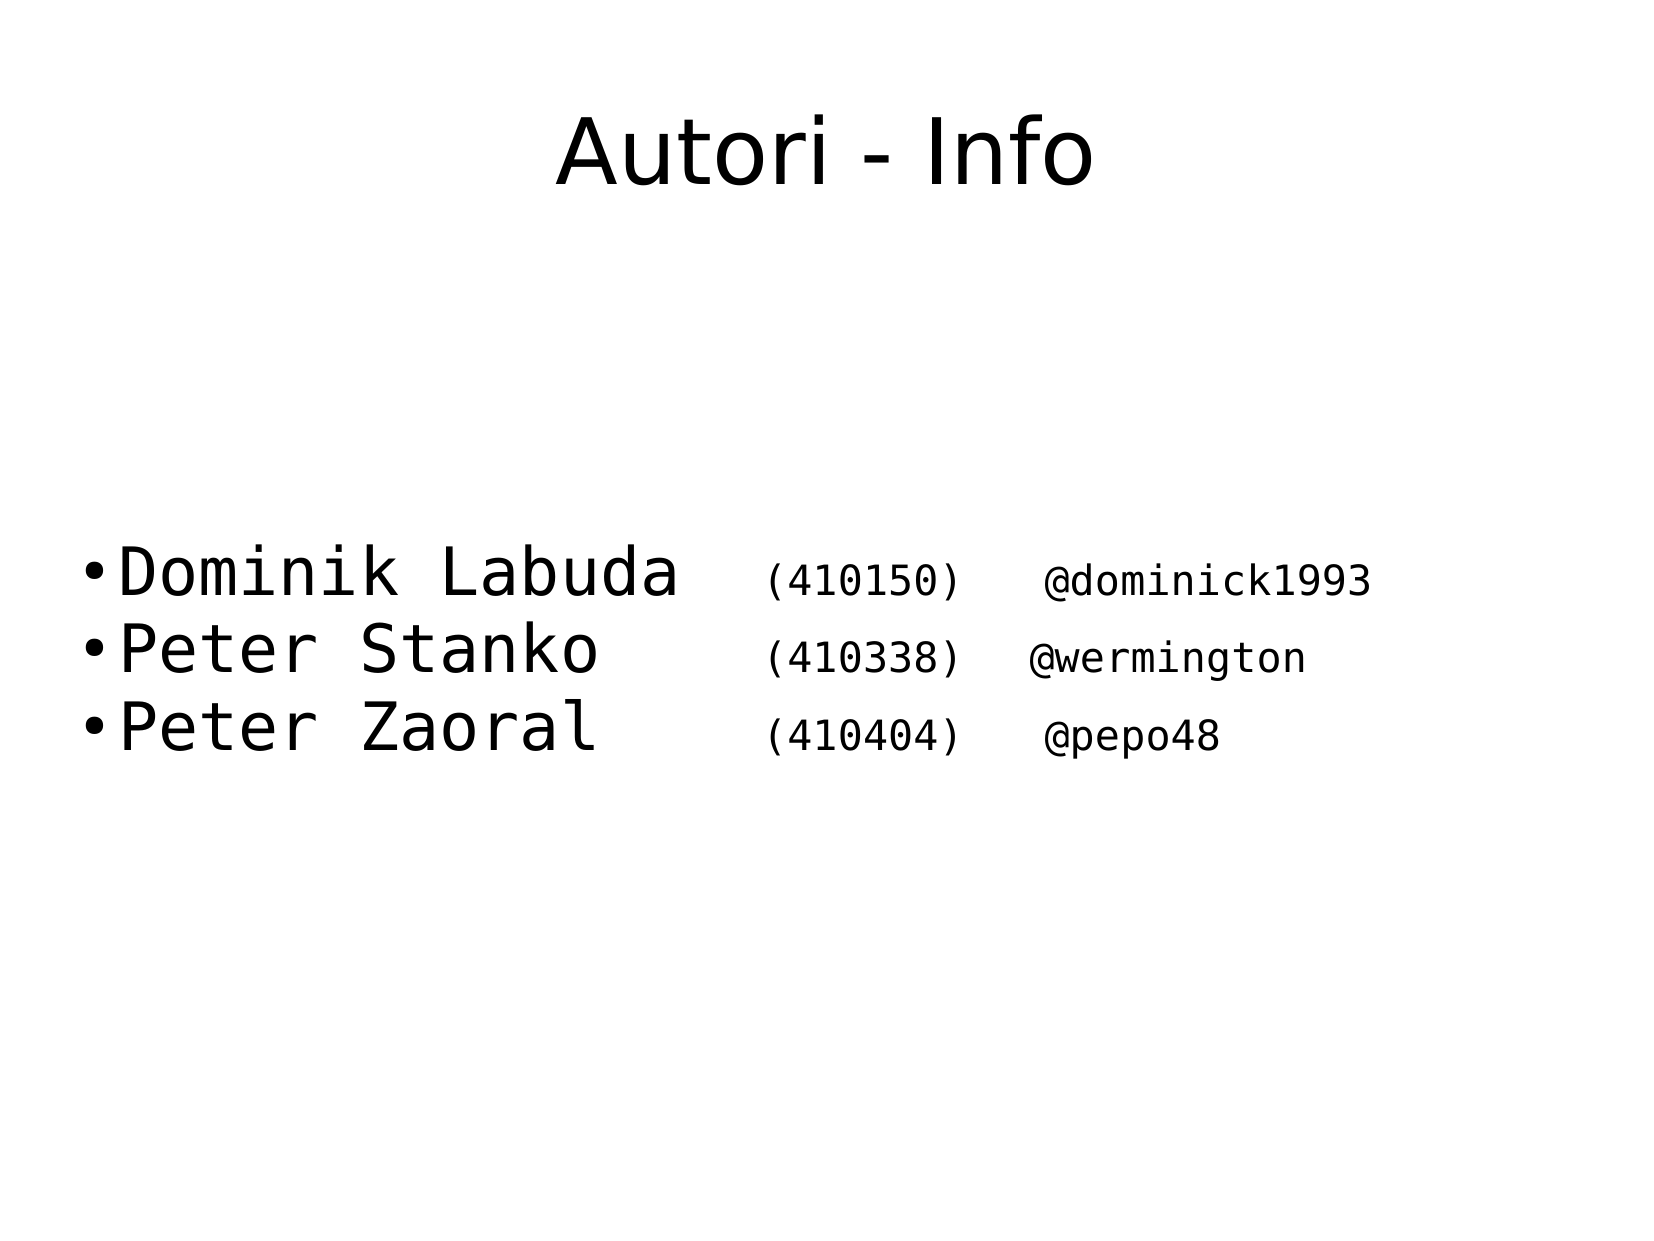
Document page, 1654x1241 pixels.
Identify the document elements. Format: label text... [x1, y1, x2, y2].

title Autori - Info [82, 49, 1571, 257]
subtitle Dominik Labuda (410150) @dominick1993 Peter Stanko (410338) @wermington Peter Zaoral (410404) @pepo48 [82, 290, 1571, 1010]
